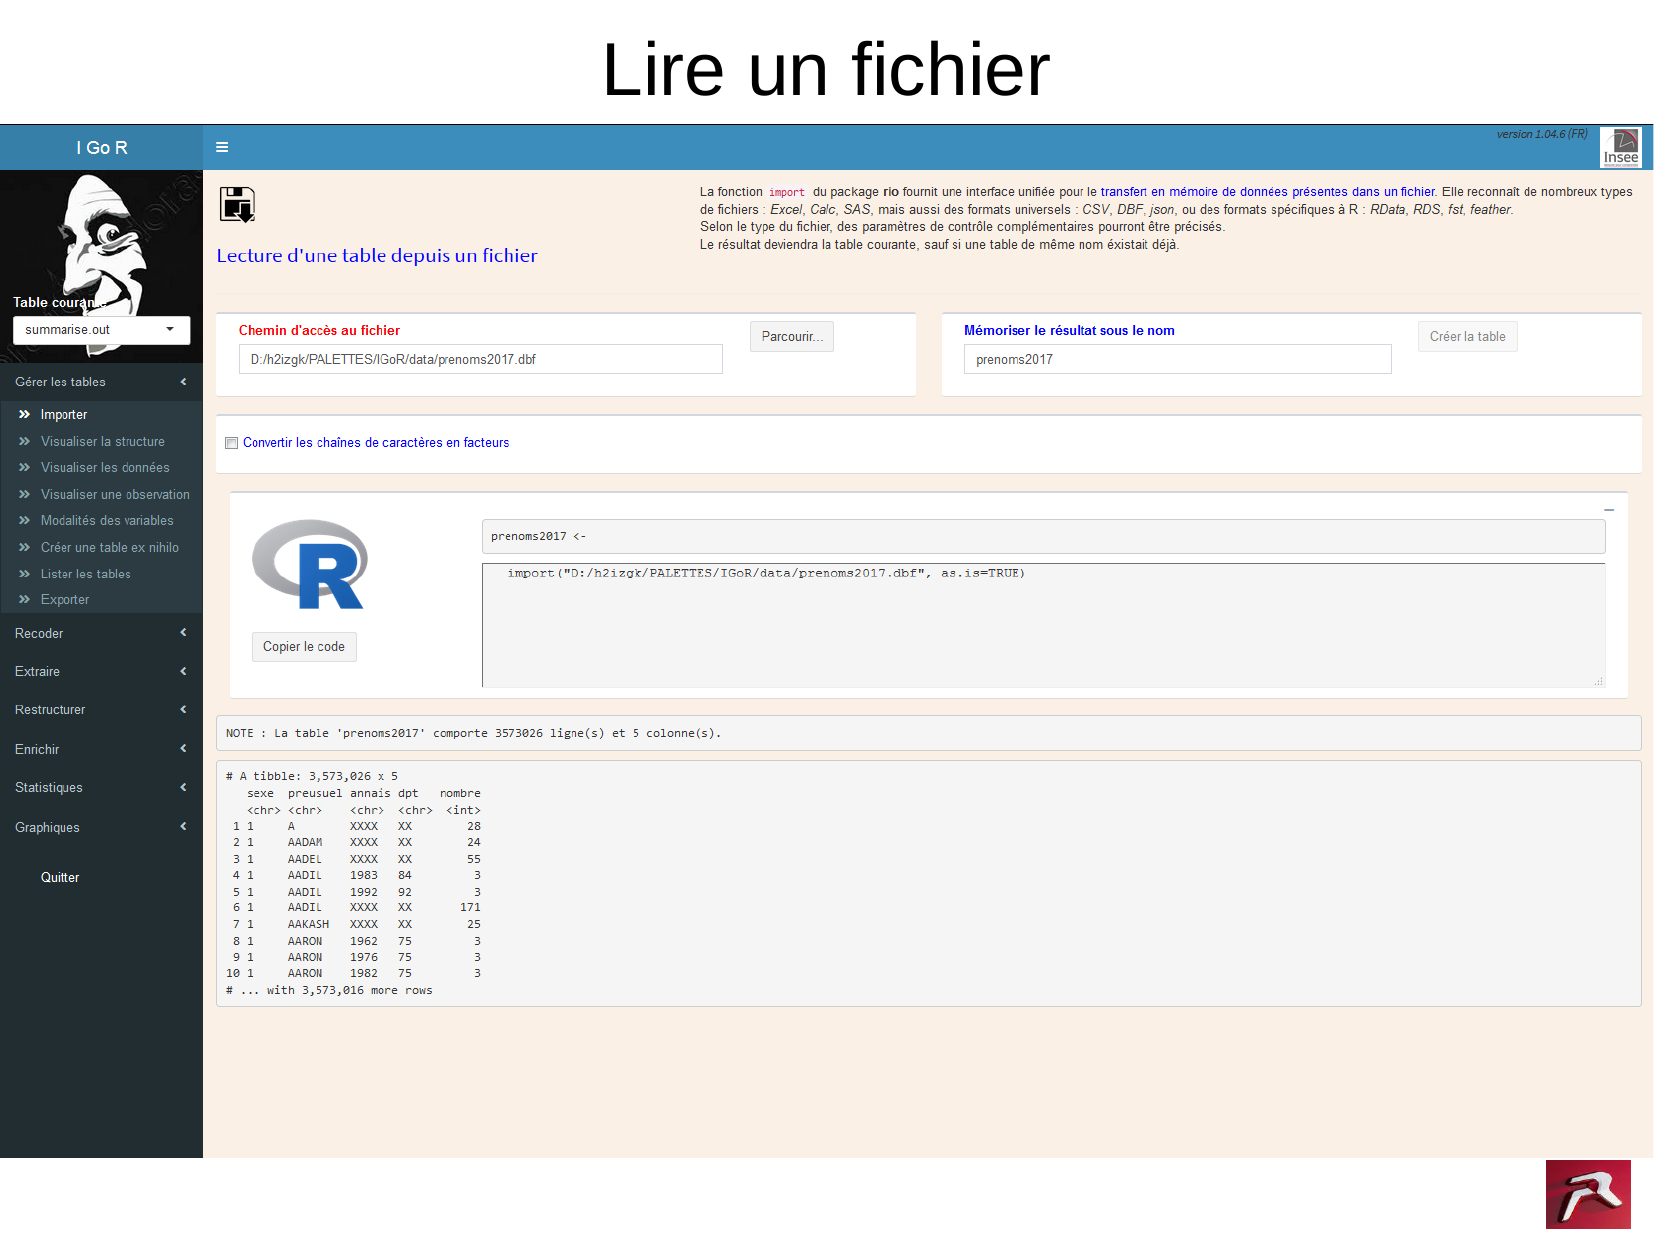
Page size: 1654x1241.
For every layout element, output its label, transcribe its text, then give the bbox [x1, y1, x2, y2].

picture [1546, 1160, 1631, 1229]
title Lire un fichier [82, 27, 1571, 112]
picture [0, 124, 1654, 1158]
